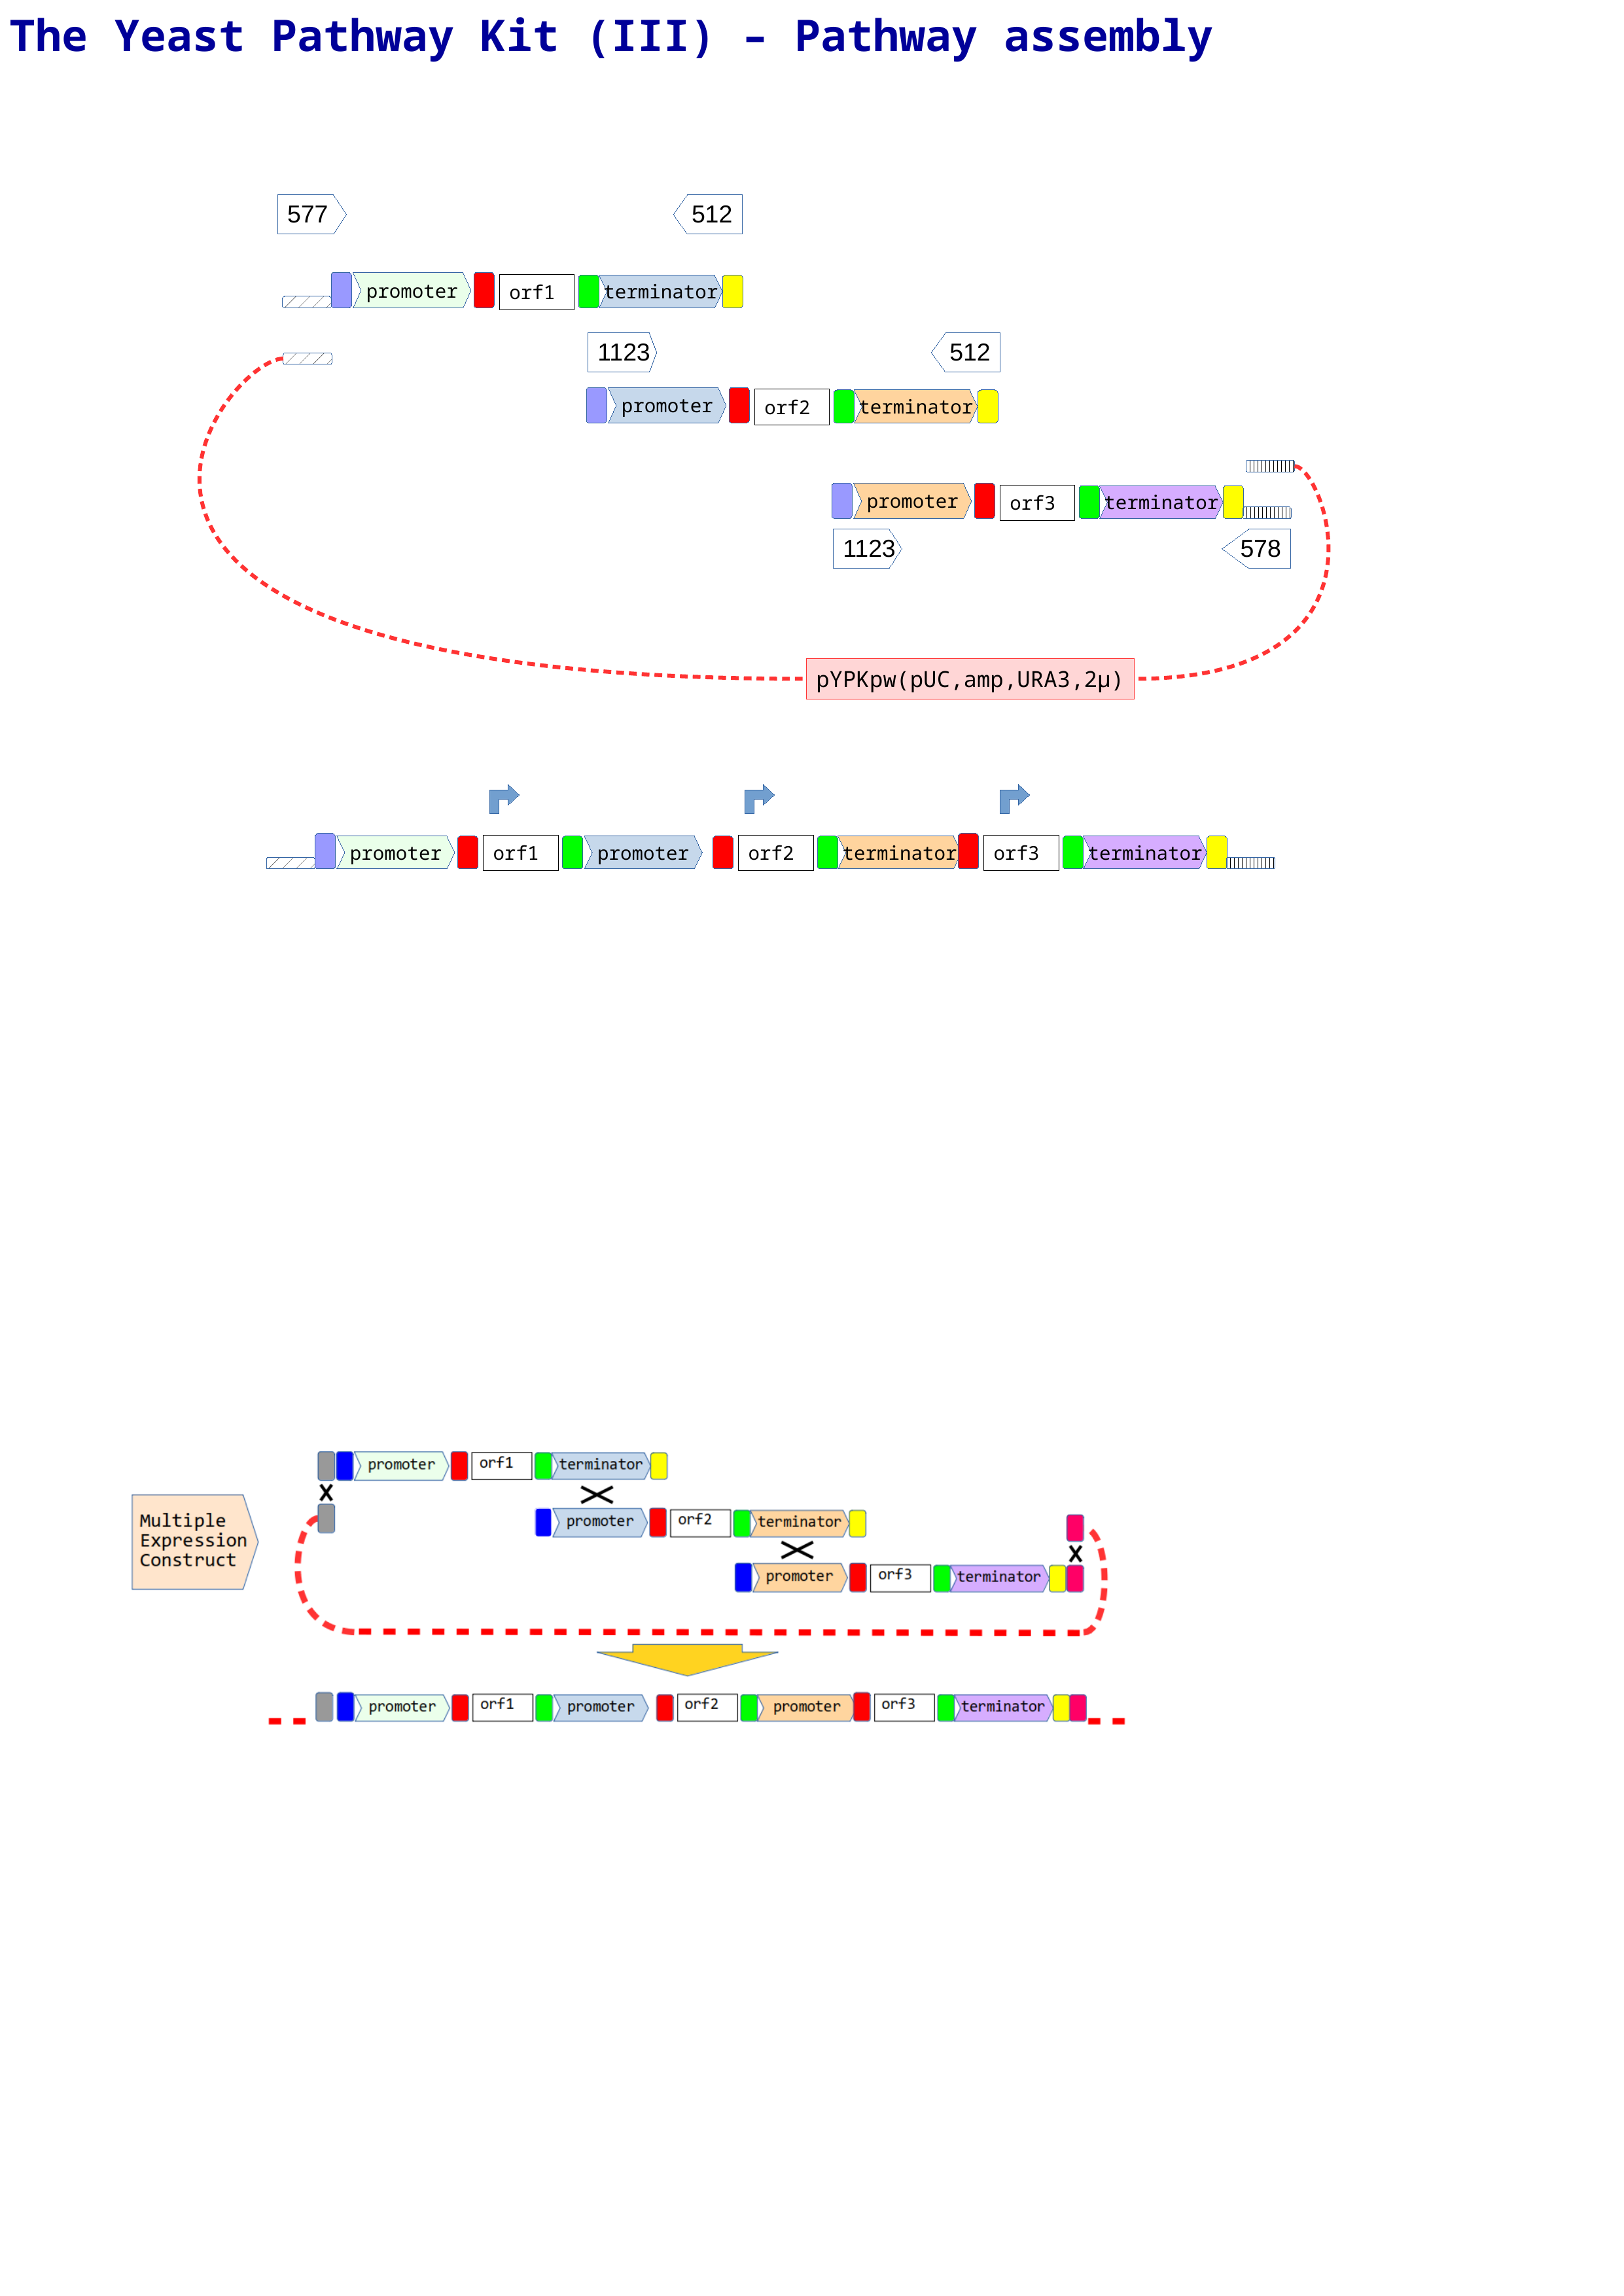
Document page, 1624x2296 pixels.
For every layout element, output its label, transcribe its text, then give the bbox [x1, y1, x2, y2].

text_box [1079, 486, 1100, 519]
picture [124, 1412, 1135, 1755]
text_box 512 [931, 332, 1000, 372]
text_box [266, 833, 336, 869]
text_box orf2 [738, 835, 814, 869]
text_box 512 [673, 194, 743, 234]
text_box [1223, 486, 1292, 519]
text_box terminator [838, 836, 958, 869]
text_box 577 [277, 194, 347, 234]
text_box [1246, 460, 1295, 472]
text_box terminator [854, 389, 978, 423]
text_box terminator [599, 275, 723, 308]
text_box [713, 836, 733, 869]
text_box [974, 483, 995, 519]
text_box [474, 272, 495, 308]
text_box 578 [1222, 529, 1291, 569]
text_box 1123 [833, 529, 902, 569]
text_box orf3 [1000, 485, 1075, 519]
text_box [578, 275, 599, 308]
text_box [729, 387, 750, 423]
text_box [489, 784, 520, 814]
text_box promoter [353, 272, 471, 308]
text_box orf1 [499, 274, 574, 308]
text_box [817, 836, 838, 869]
text_box orf3 [983, 835, 1059, 869]
text_box [745, 784, 775, 814]
text_box The Yeast Pathway Kit (III) – Pathway assembly [0, 0, 1623, 68]
text_box promoter [584, 836, 703, 869]
text_box terminator [1083, 836, 1207, 869]
text_box promoter [853, 483, 972, 519]
text_box [958, 833, 979, 869]
text_box [1207, 836, 1275, 869]
text_box [1063, 836, 1084, 869]
text_box [722, 275, 743, 308]
text_box [283, 353, 332, 364]
text_box pYPKpw(pUC,amp,URA3,2µ) [806, 658, 1108, 694]
text_box promoter [608, 387, 726, 423]
text_box [282, 272, 352, 308]
text_box [978, 389, 998, 423]
text_box promoter [336, 836, 455, 869]
text_box 1123 [588, 332, 657, 372]
text_box [586, 387, 607, 423]
text_box [834, 389, 855, 423]
text_box orf1 [483, 835, 559, 869]
text_box orf2 [754, 389, 830, 423]
text_box [1000, 784, 1030, 814]
text_box [832, 483, 853, 519]
text_box [562, 836, 583, 869]
text_box terminator [1099, 486, 1224, 519]
text_box [457, 836, 478, 869]
